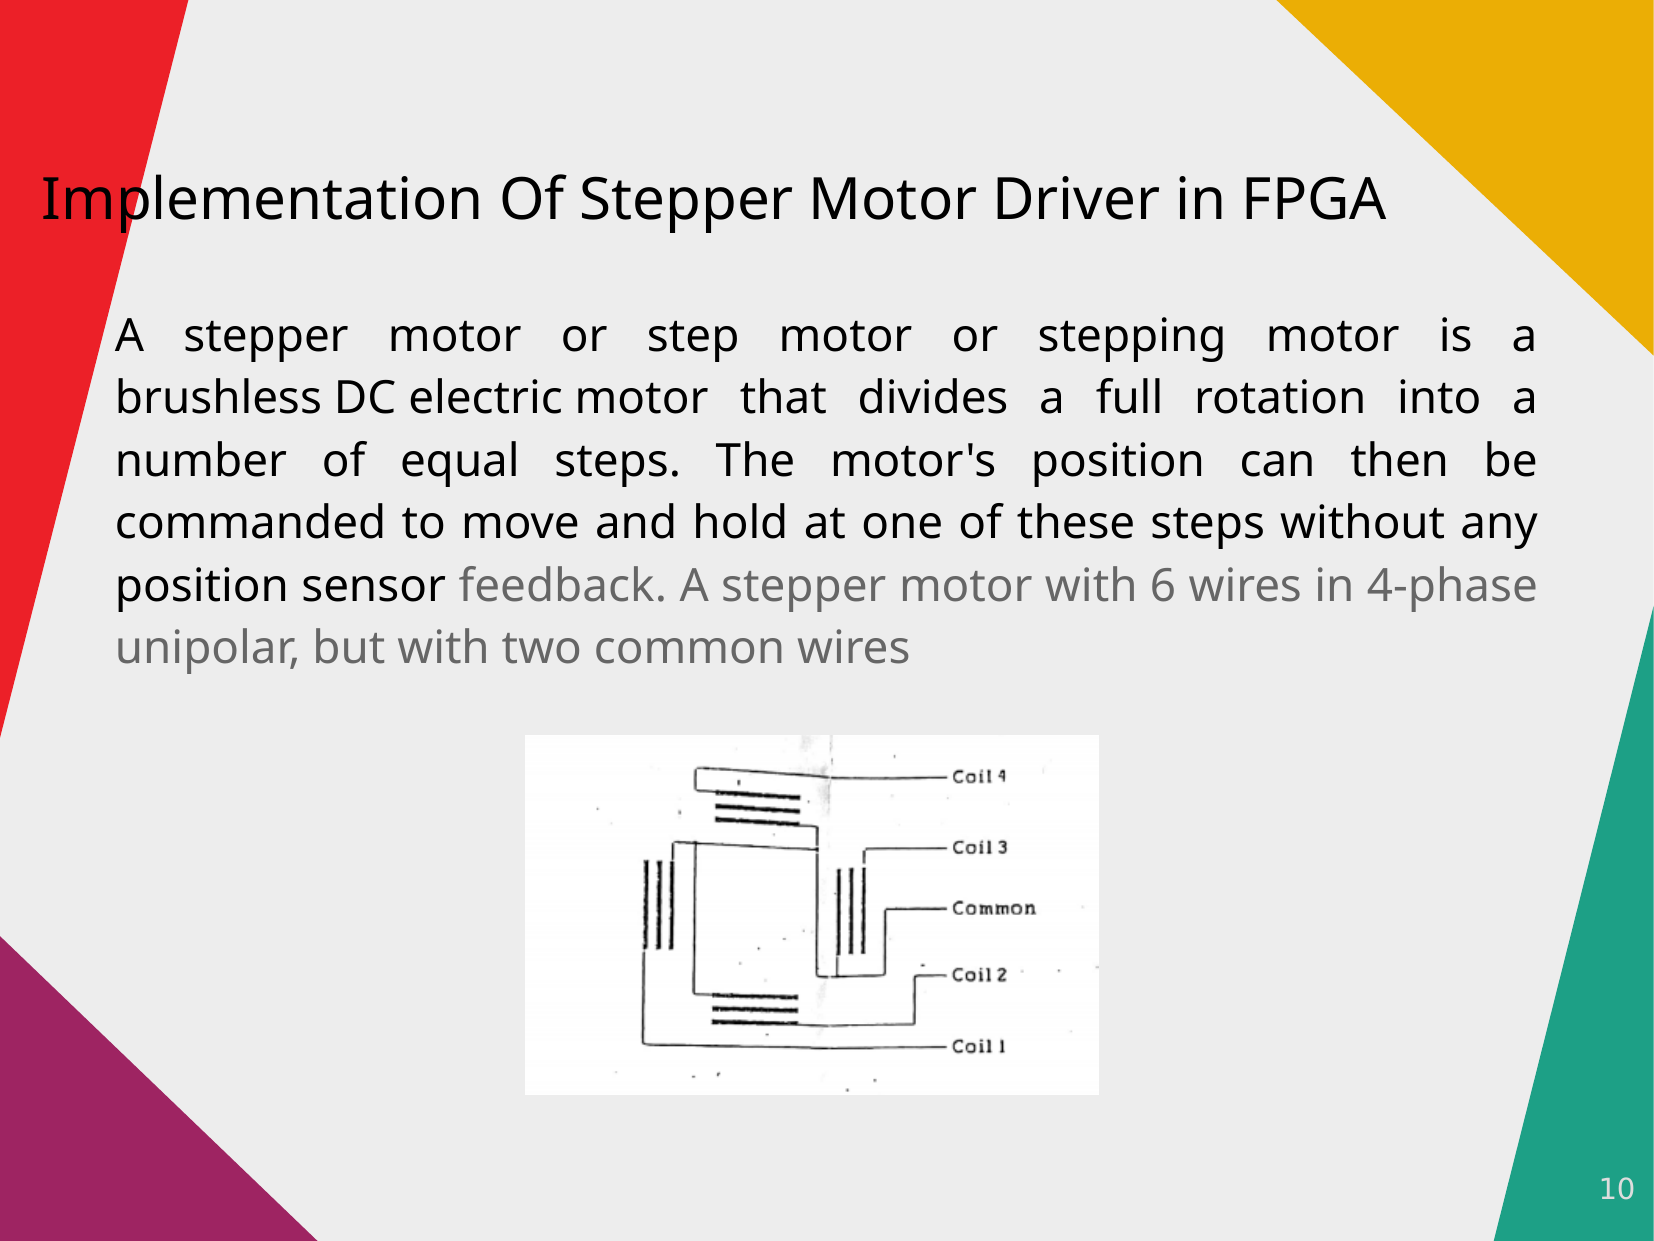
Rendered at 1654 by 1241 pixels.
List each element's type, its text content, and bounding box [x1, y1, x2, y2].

text_box Implementation Of Stepper Motor Driver in FPGA [27, 150, 1639, 245]
list A stepper motor or step motor or stepping motor is a brushless DC electric motor that divides a full rotation into a number of equal steps. The motor's position can then be commanded to move and hold at one of these steps without any position sensor feedback. A stepper motor with 6 wires in 4-phase unipolar, but with two common wires [114, 302, 1539, 1033]
picture [525, 735, 1099, 1096]
